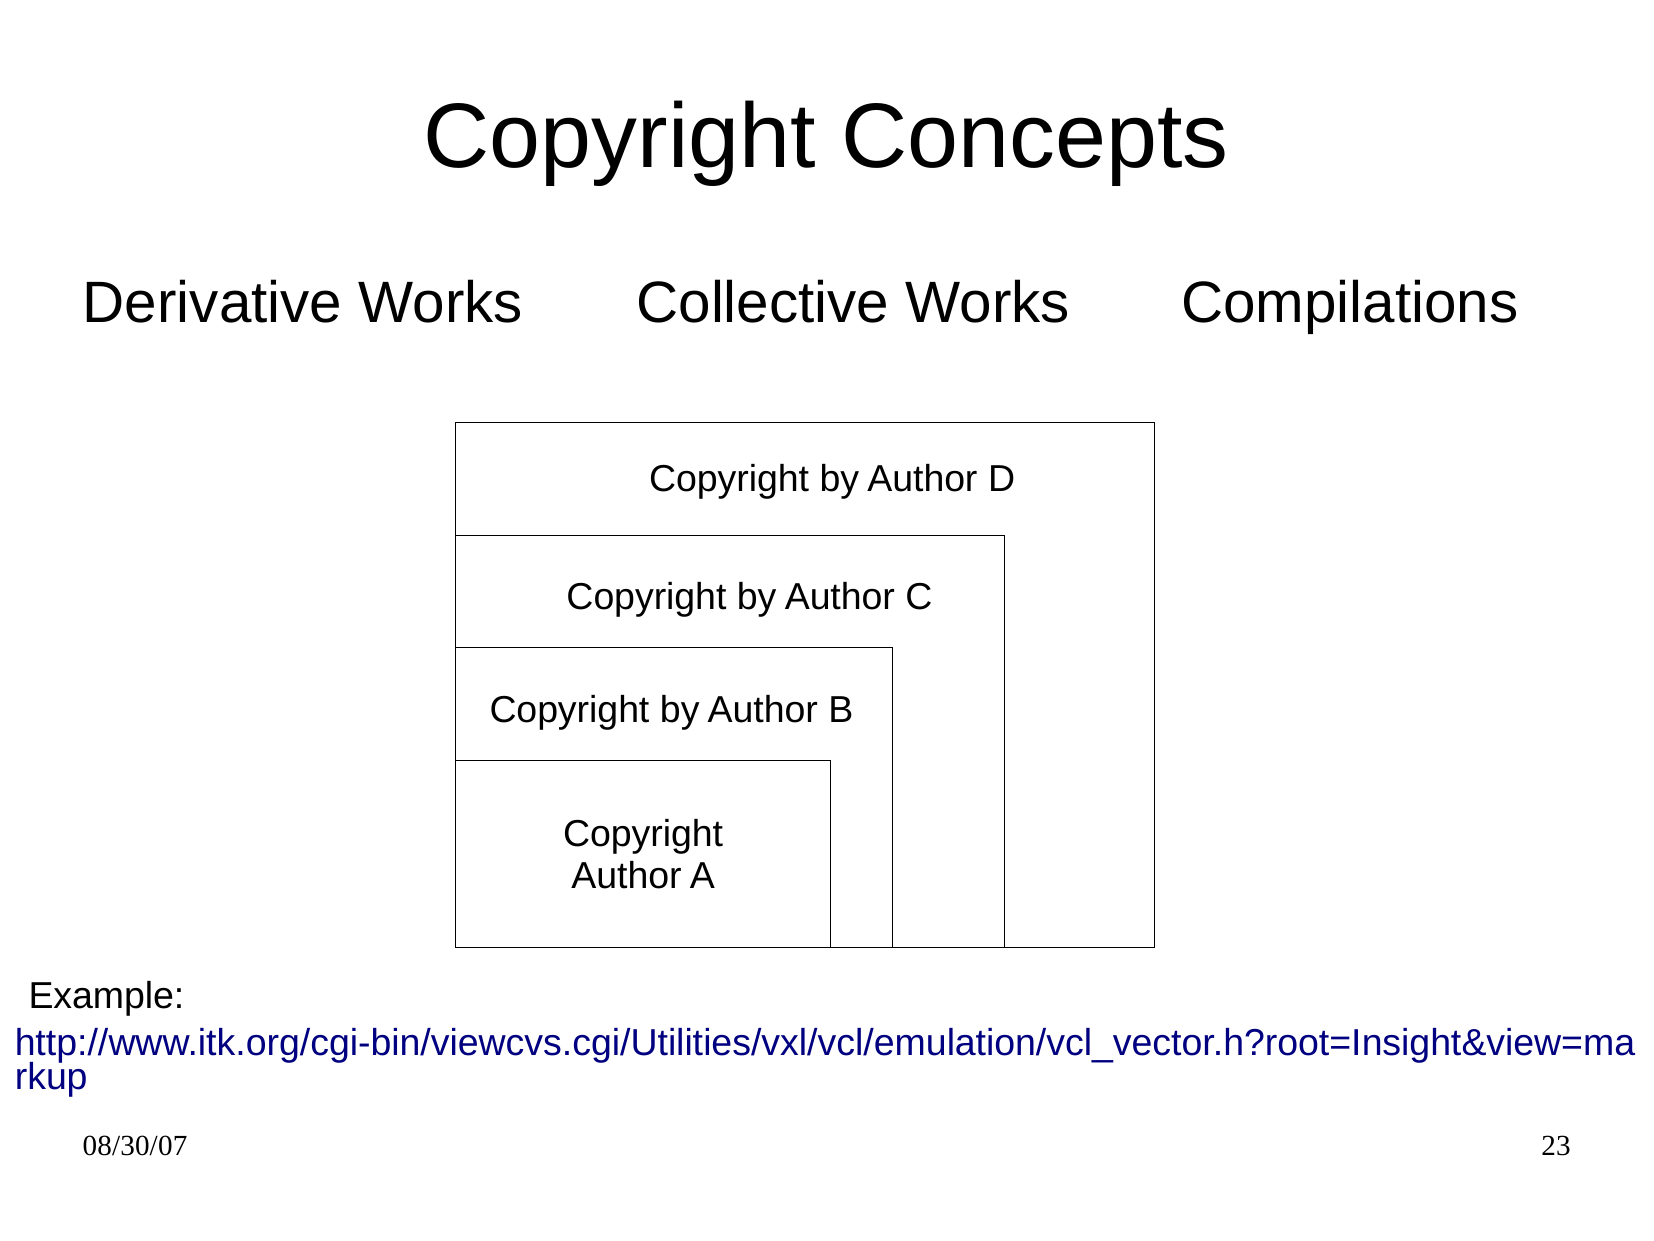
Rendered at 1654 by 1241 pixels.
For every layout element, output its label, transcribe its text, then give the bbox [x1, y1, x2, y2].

text_box Example: [13, 967, 389, 1024]
title Copyright Concepts [82, 31, 1571, 239]
text_box Copyright by Author C [551, 568, 965, 626]
text_box Copyright by Author B [474, 680, 888, 738]
text_box Copyright by Author D [634, 450, 1047, 508]
text_box Derivative Works [59, 262, 547, 343]
text_box Copyright Author A [456, 760, 831, 947]
text_box Compilations [1162, 262, 1538, 343]
text_box Collective Works [607, 262, 1099, 343]
text_box http://www.itk.org/cgi-bin/viewcvs.cgi/Utilities/vxl/vcl/emulation/vcl_vector.h?root=Insight&view=markup [0, 1013, 1654, 1113]
